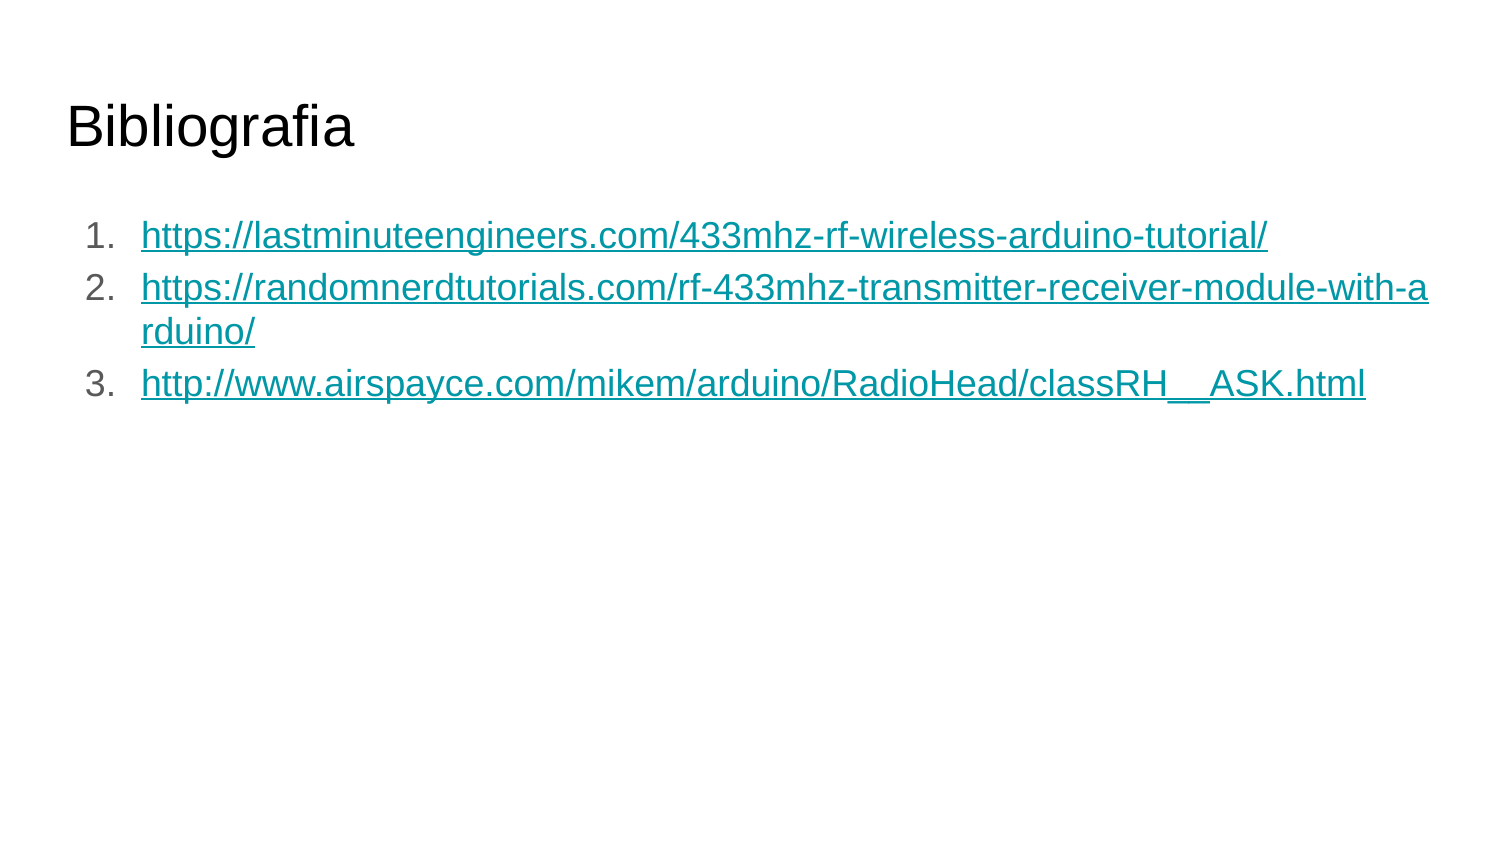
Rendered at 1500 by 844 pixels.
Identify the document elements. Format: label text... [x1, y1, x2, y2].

list https://lastminuteengineers.com/433mhz-rf-wireless-arduino-tutorial/ https://randomnerdtutorials.com/rf-433mhz-transmitter-receiver-module-with-arduino/ http://www.airspayce.com/mikem/arduino/RadioHead/classRH__ASK.html [51, 189, 1449, 750]
title Bibliografia [51, 72, 1449, 167]
